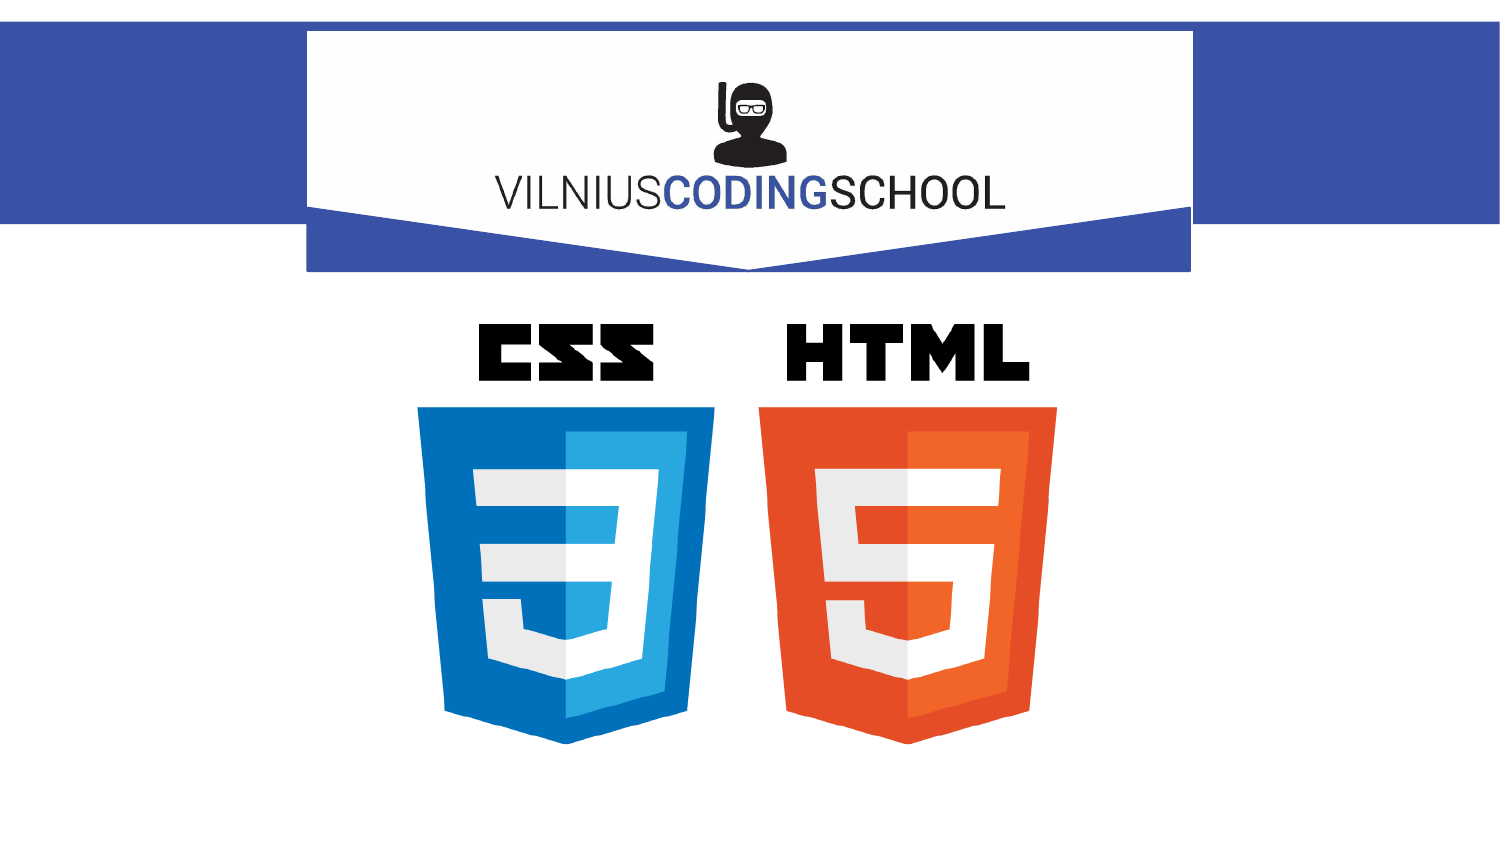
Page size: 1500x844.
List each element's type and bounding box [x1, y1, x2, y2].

picture [307, 31, 1193, 272]
text_box [307, 207, 1190, 272]
picture [416, 322, 715, 745]
picture [758, 322, 1058, 745]
